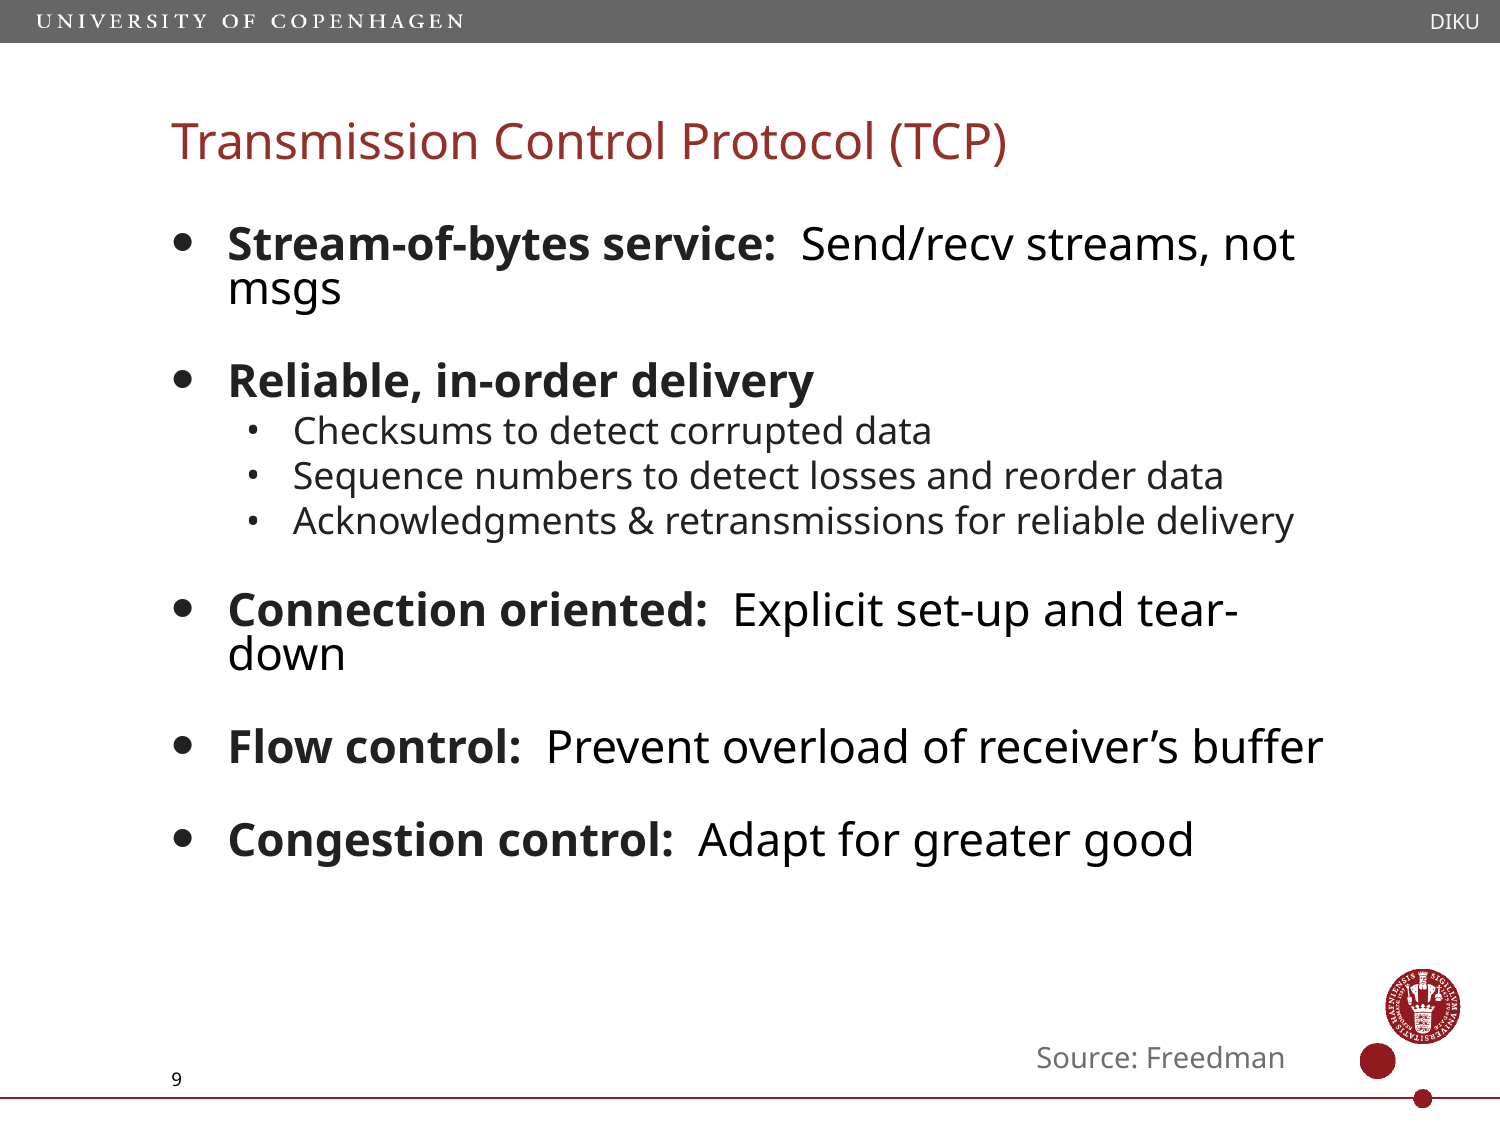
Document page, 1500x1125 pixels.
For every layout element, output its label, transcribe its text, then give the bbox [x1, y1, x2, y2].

text_box <number> [171, 1067, 522, 1092]
picture [0, 910, 1500, 1122]
text_box Source: Freedman [1021, 1031, 1341, 1083]
text_box DIKU [469, 0, 1495, 43]
list Stream-of-bytes service: Send/recv streams, not msgs Reliable, in-order delivery Checksums to detect corrupted data Sequence numbers to detect losses and reorder data Acknowledgments & retransmissions for reliable delivery Connection oriented: Explicit set-up and tear-down Flow control: Prevent overload of receiver’s buffer Congestion control: Adapt for greater good [171, 225, 1329, 900]
title Transmission Control Protocol (TCP) [171, 75, 1329, 171]
